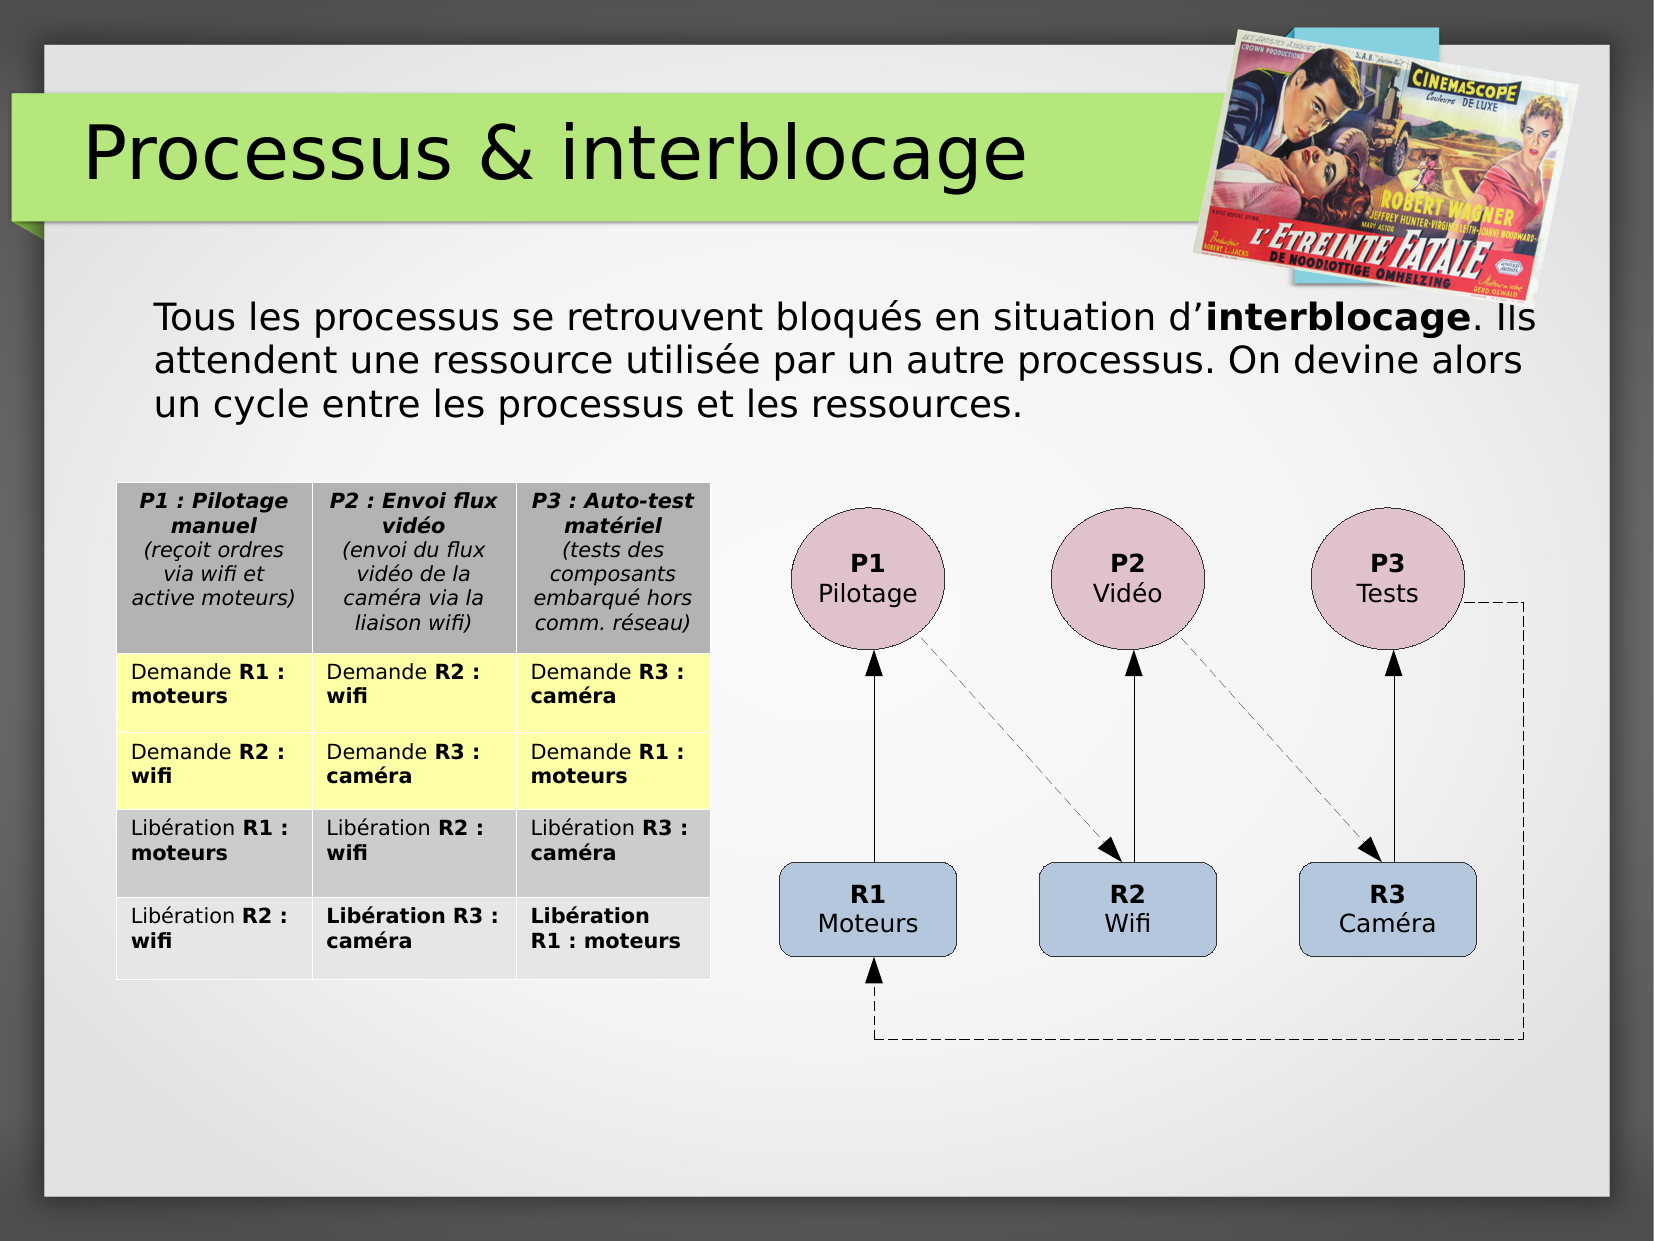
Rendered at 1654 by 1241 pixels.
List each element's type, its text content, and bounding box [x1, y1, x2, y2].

table_cell Demande R2 : wifi [313, 654, 516, 732]
text_box R2 Wifi [1039, 862, 1217, 957]
table_cell Demande R1 : moteurs [117, 654, 312, 732]
table_cell Demande R3 : caméra [313, 733, 516, 809]
table_header P3 : Auto-test matériel (tests des composants embarqué hors comm. réseau) [517, 483, 710, 653]
text_box P1 Pilotage [791, 507, 945, 650]
table_cell Libération R2 : wifi [117, 898, 312, 979]
table_cell Libération R3 : caméra [517, 810, 710, 897]
text_box R1 Moteurs [779, 862, 957, 957]
table_cell Demande R2 : wifi [117, 733, 312, 809]
picture [0, 0, 1654, 1241]
text_box R3 Caméra [1299, 862, 1477, 957]
table_cell Demande R1 : moteurs [517, 733, 710, 809]
list Tous les processus se retrouvent bloqués en situation d’interblocage. Ils attendent une ressource utilisée par un autre processus. On devine alors un cycle entre les processus et les ressources. [82, 295, 1571, 449]
table_header P2 : Envoi flux vidéo (envoi du flux vidéo de la caméra via la liaison wifi) [313, 483, 516, 653]
text_box P3 Tests [1311, 507, 1465, 650]
table_cell Libération R3 : caméra [313, 898, 516, 979]
table_cell Demande R3 : caméra [517, 654, 710, 732]
title Processus & interblocage [82, 94, 1224, 213]
table_cell Libération R2 : wifi [313, 810, 516, 897]
table_header P1 : Pilotage manuel (reçoit ordres via wifi et active moteurs) [117, 483, 312, 653]
text_box P2 Vidéo [1051, 507, 1205, 650]
table_cell Libération R1 : moteurs [117, 810, 312, 897]
table_cell Libération R1 : moteurs [517, 898, 710, 979]
